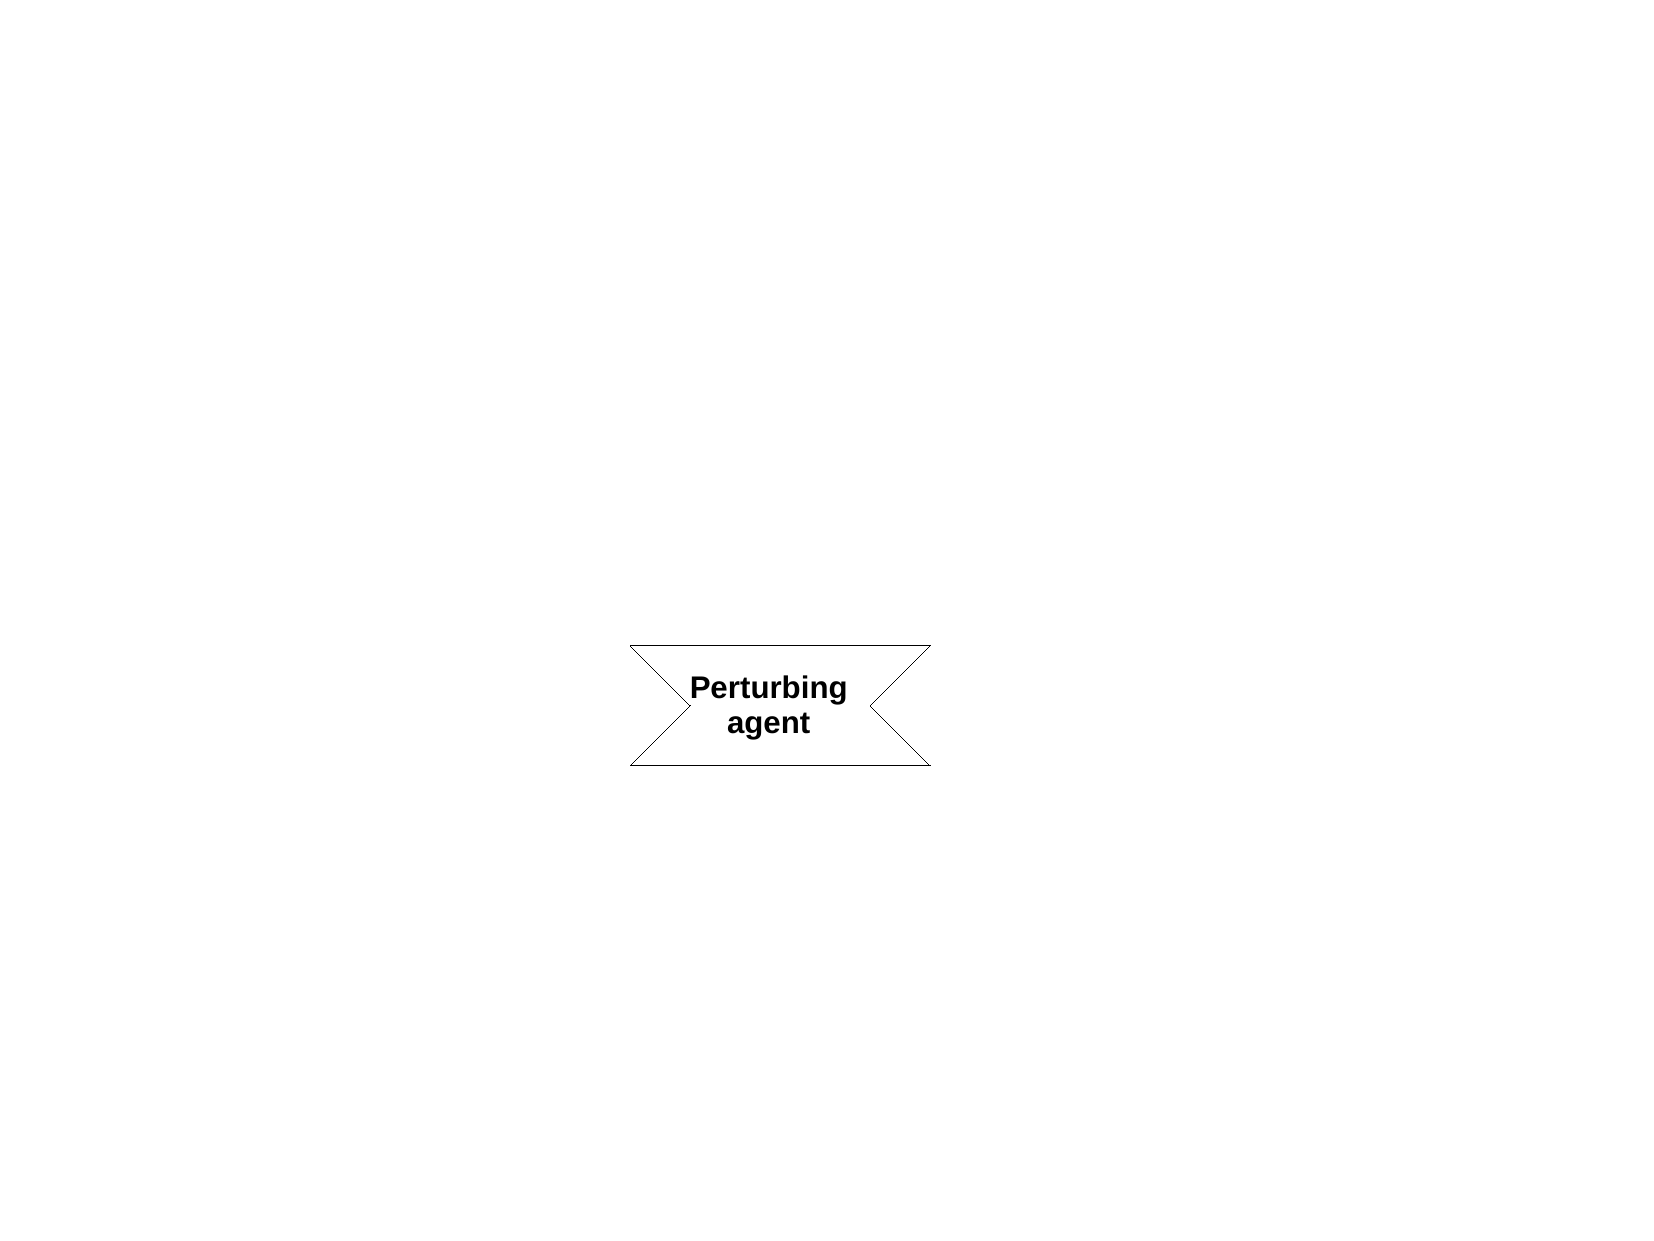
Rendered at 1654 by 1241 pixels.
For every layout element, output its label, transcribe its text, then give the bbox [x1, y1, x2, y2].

text_box Perturbing agent [675, 663, 863, 748]
